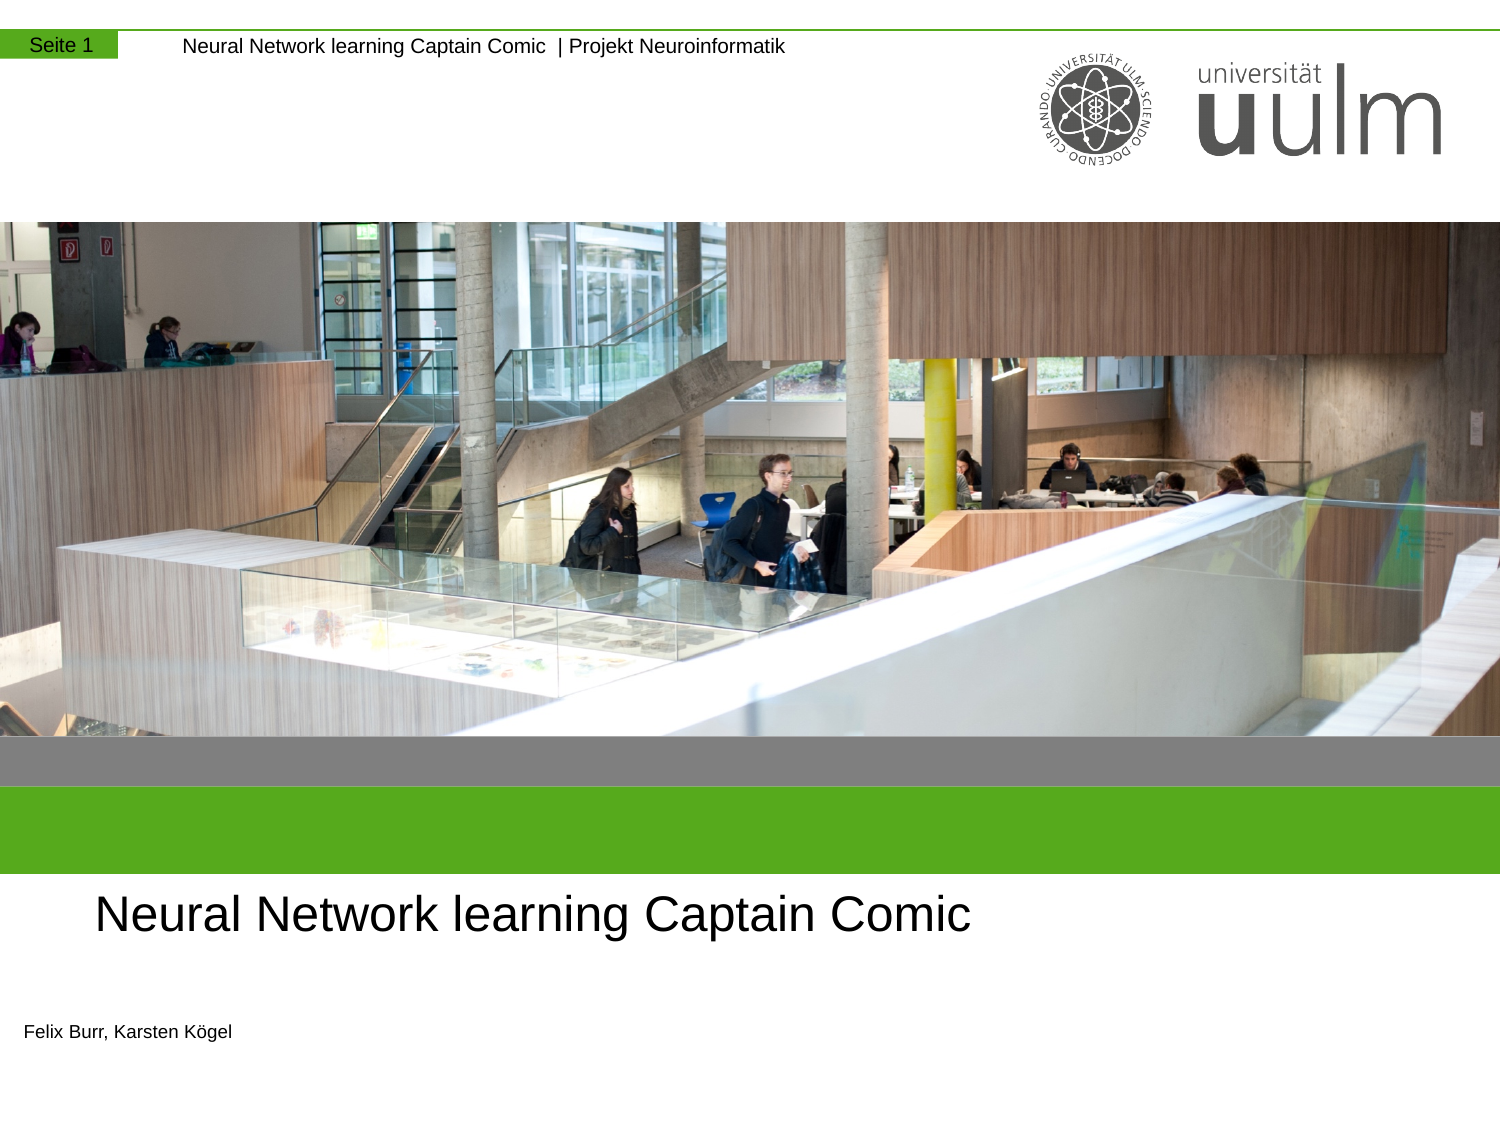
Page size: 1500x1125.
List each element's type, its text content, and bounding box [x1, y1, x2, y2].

list Neural Network learning Captain Comic [23, 885, 1449, 986]
picture [0, 222, 1500, 736]
picture [1038, 52, 1442, 167]
text_box Felix Burr, Karsten Kögel [23, 1017, 513, 1043]
